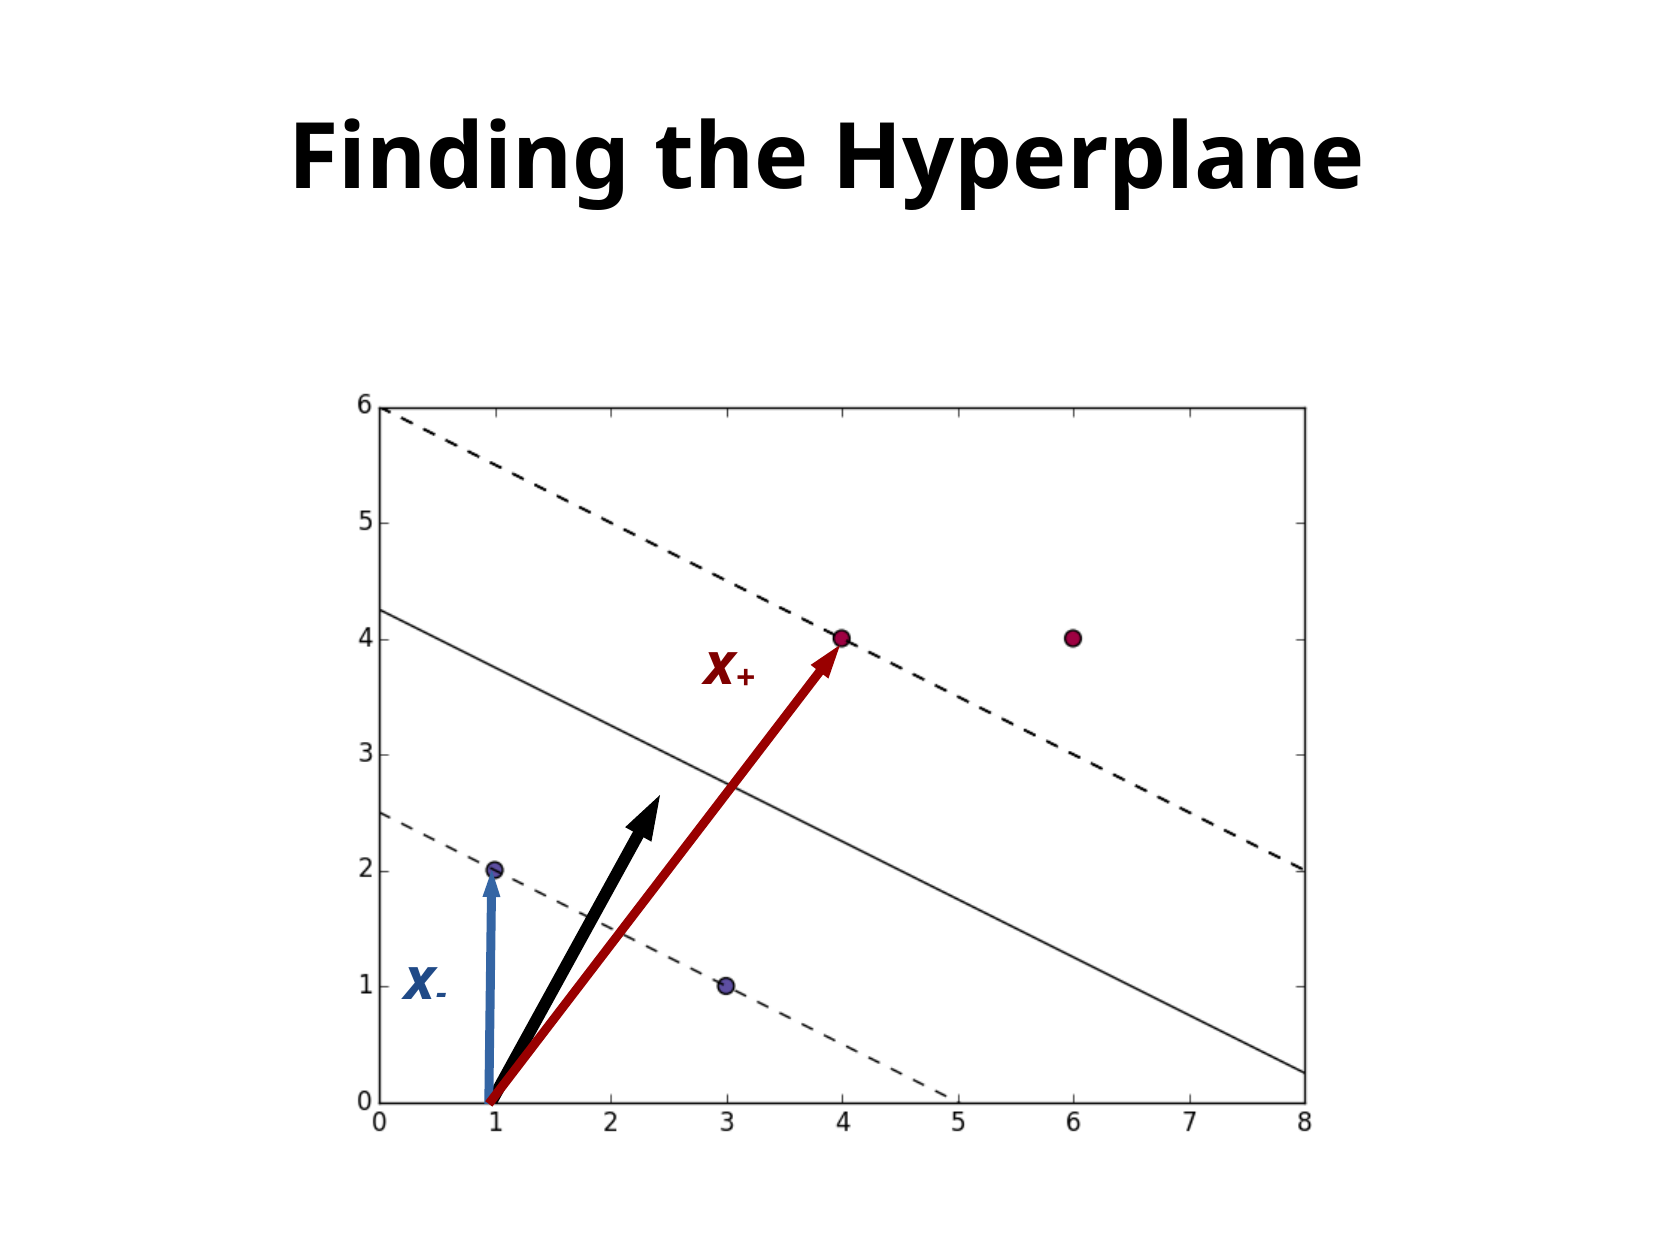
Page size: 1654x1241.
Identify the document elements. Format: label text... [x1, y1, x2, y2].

picture [230, 306, 1424, 1203]
text_box x- [390, 930, 481, 1032]
title Finding the Hyperplane [82, 49, 1571, 257]
text_box x+ [690, 615, 781, 717]
